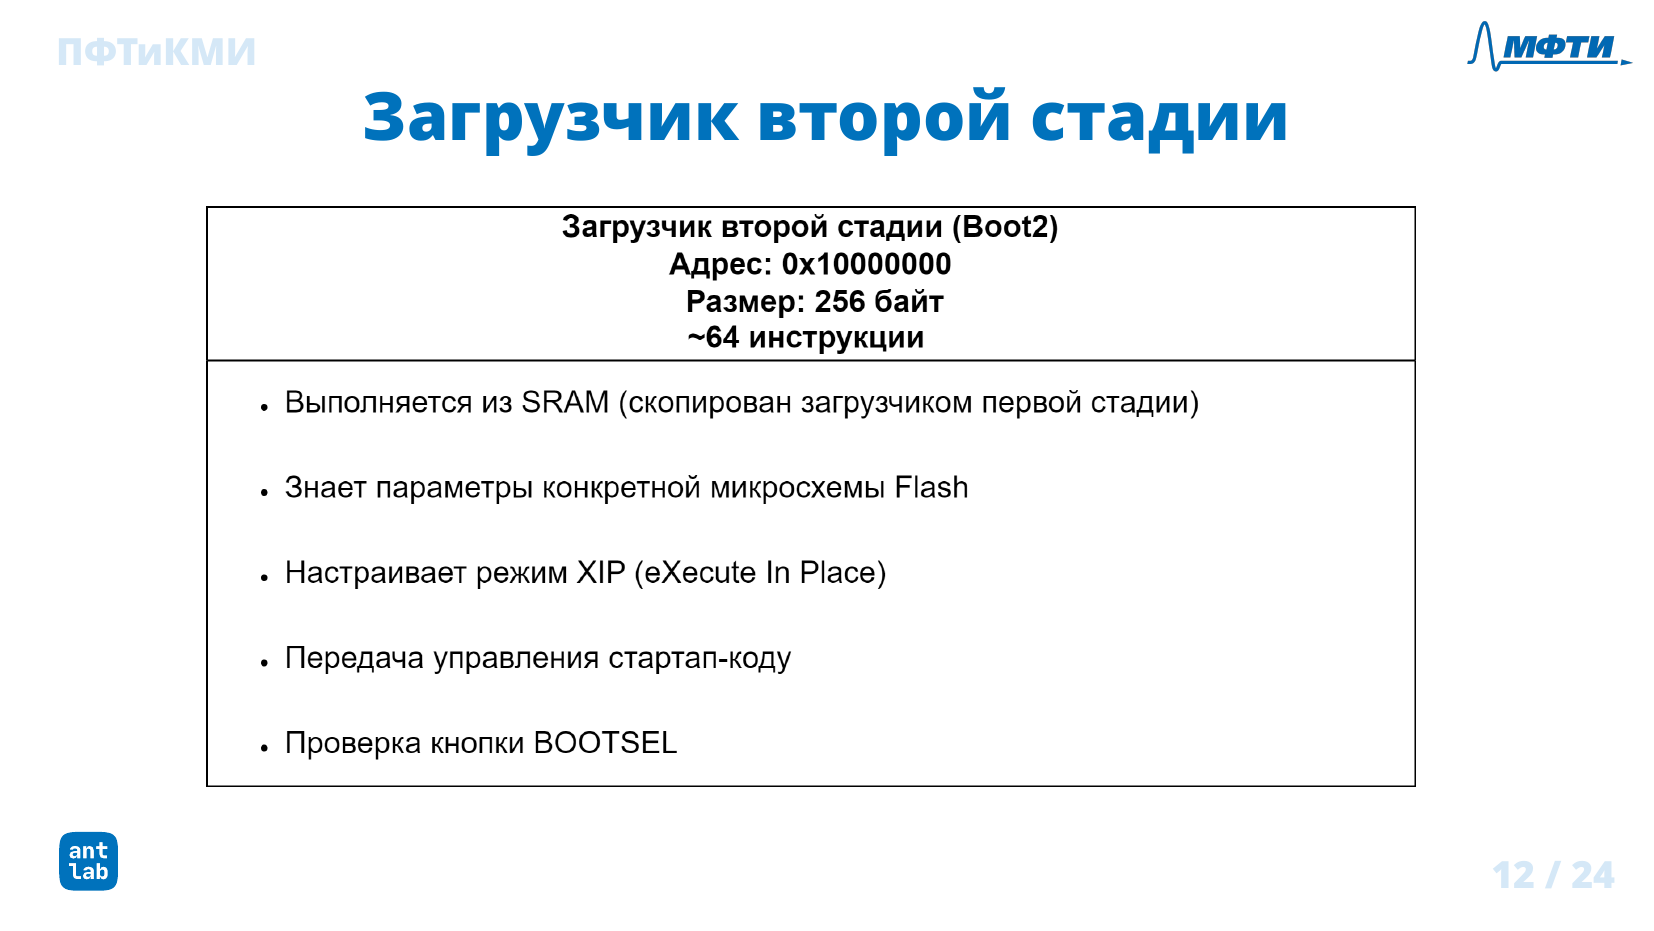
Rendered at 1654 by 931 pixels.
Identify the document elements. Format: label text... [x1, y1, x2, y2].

picture [1446, 0, 1654, 93]
picture [206, 206, 1416, 787]
title Загрузчик второй стадии [82, 20, 1571, 209]
